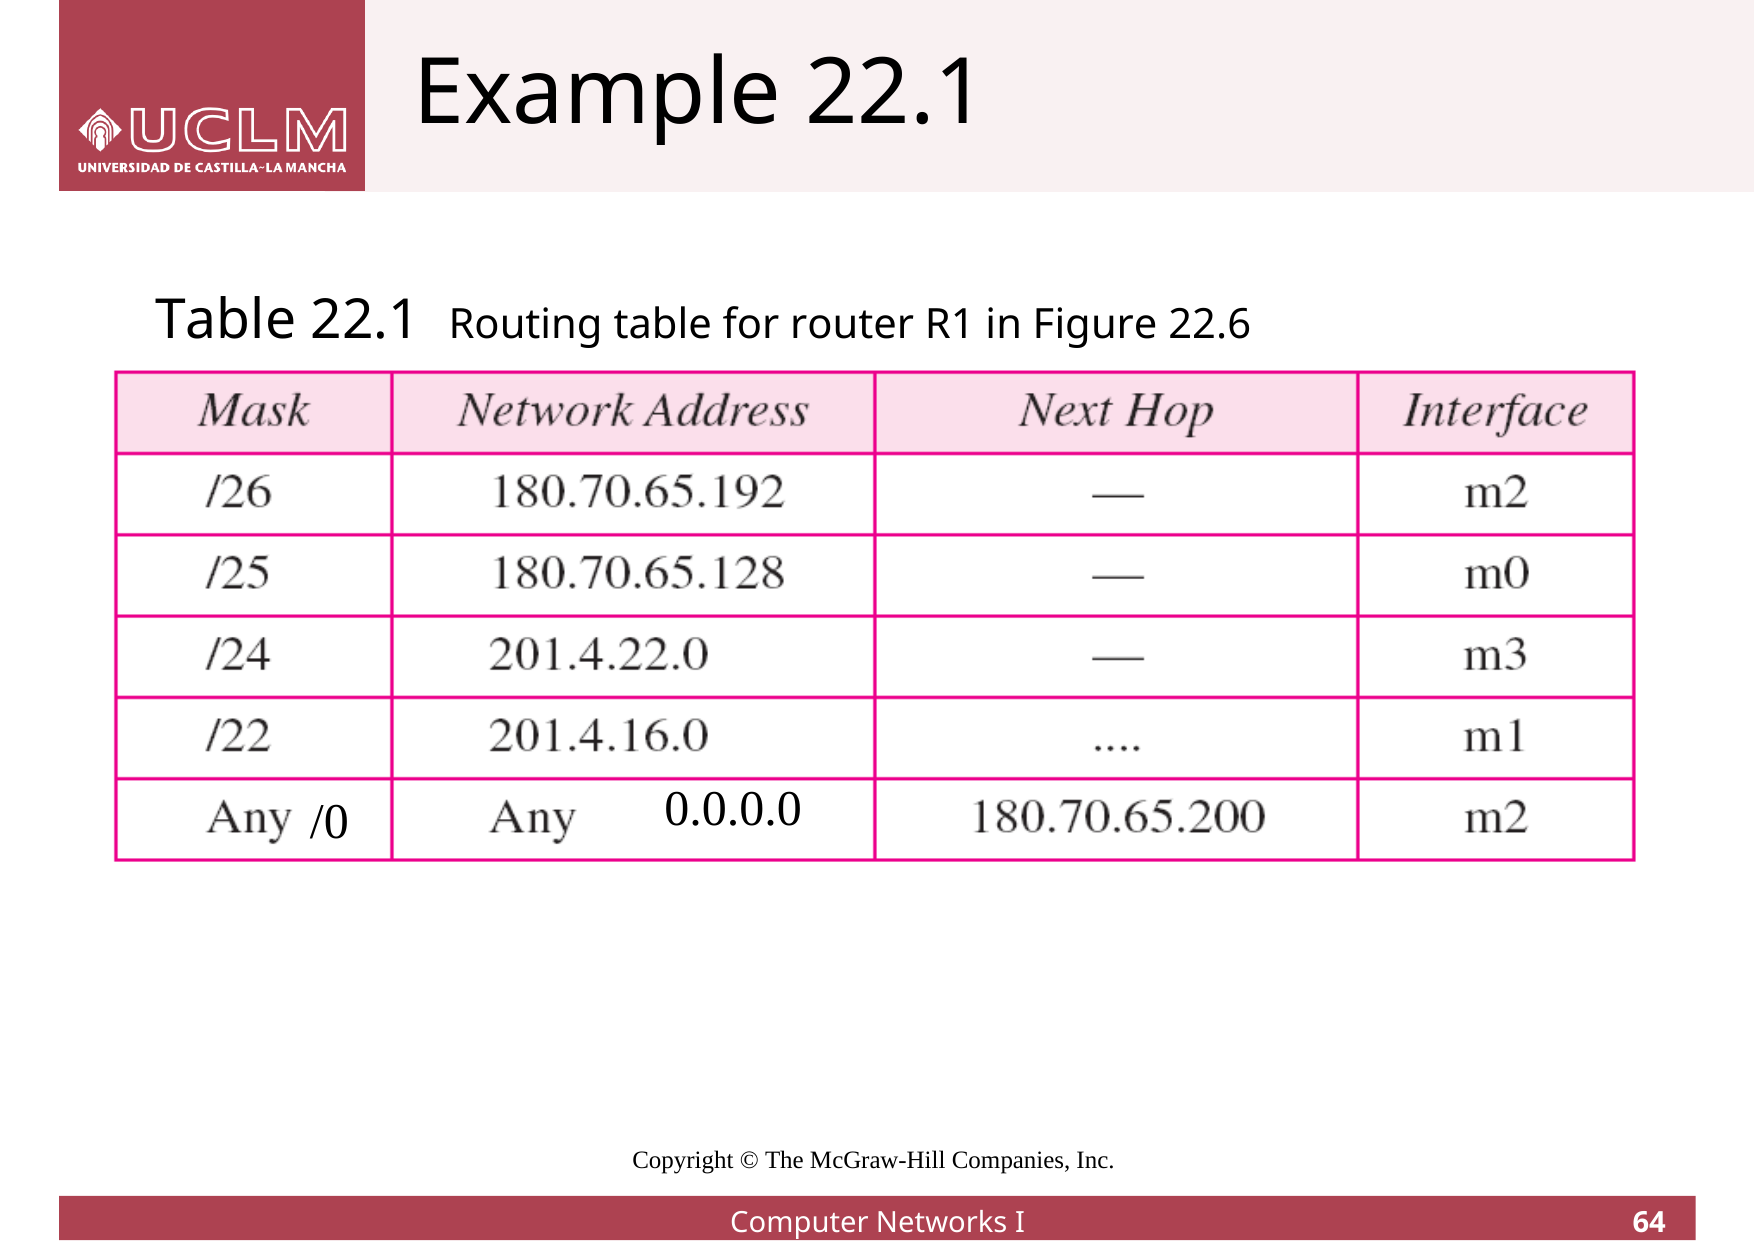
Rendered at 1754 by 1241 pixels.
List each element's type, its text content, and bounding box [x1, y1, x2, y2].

title Example 22.1 [413, 0, 1667, 198]
text_box /0 [295, 781, 532, 857]
text_box Copyright © The McGraw-Hill Companies, Inc. [478, 1136, 1276, 1182]
text_box Table 22.1 Routing table for router R1 in Figure 22.6 [140, 275, 1267, 353]
picture [87, 353, 1667, 888]
text_box 0.0.0.0 [649, 767, 857, 843]
picture [59, 0, 365, 191]
